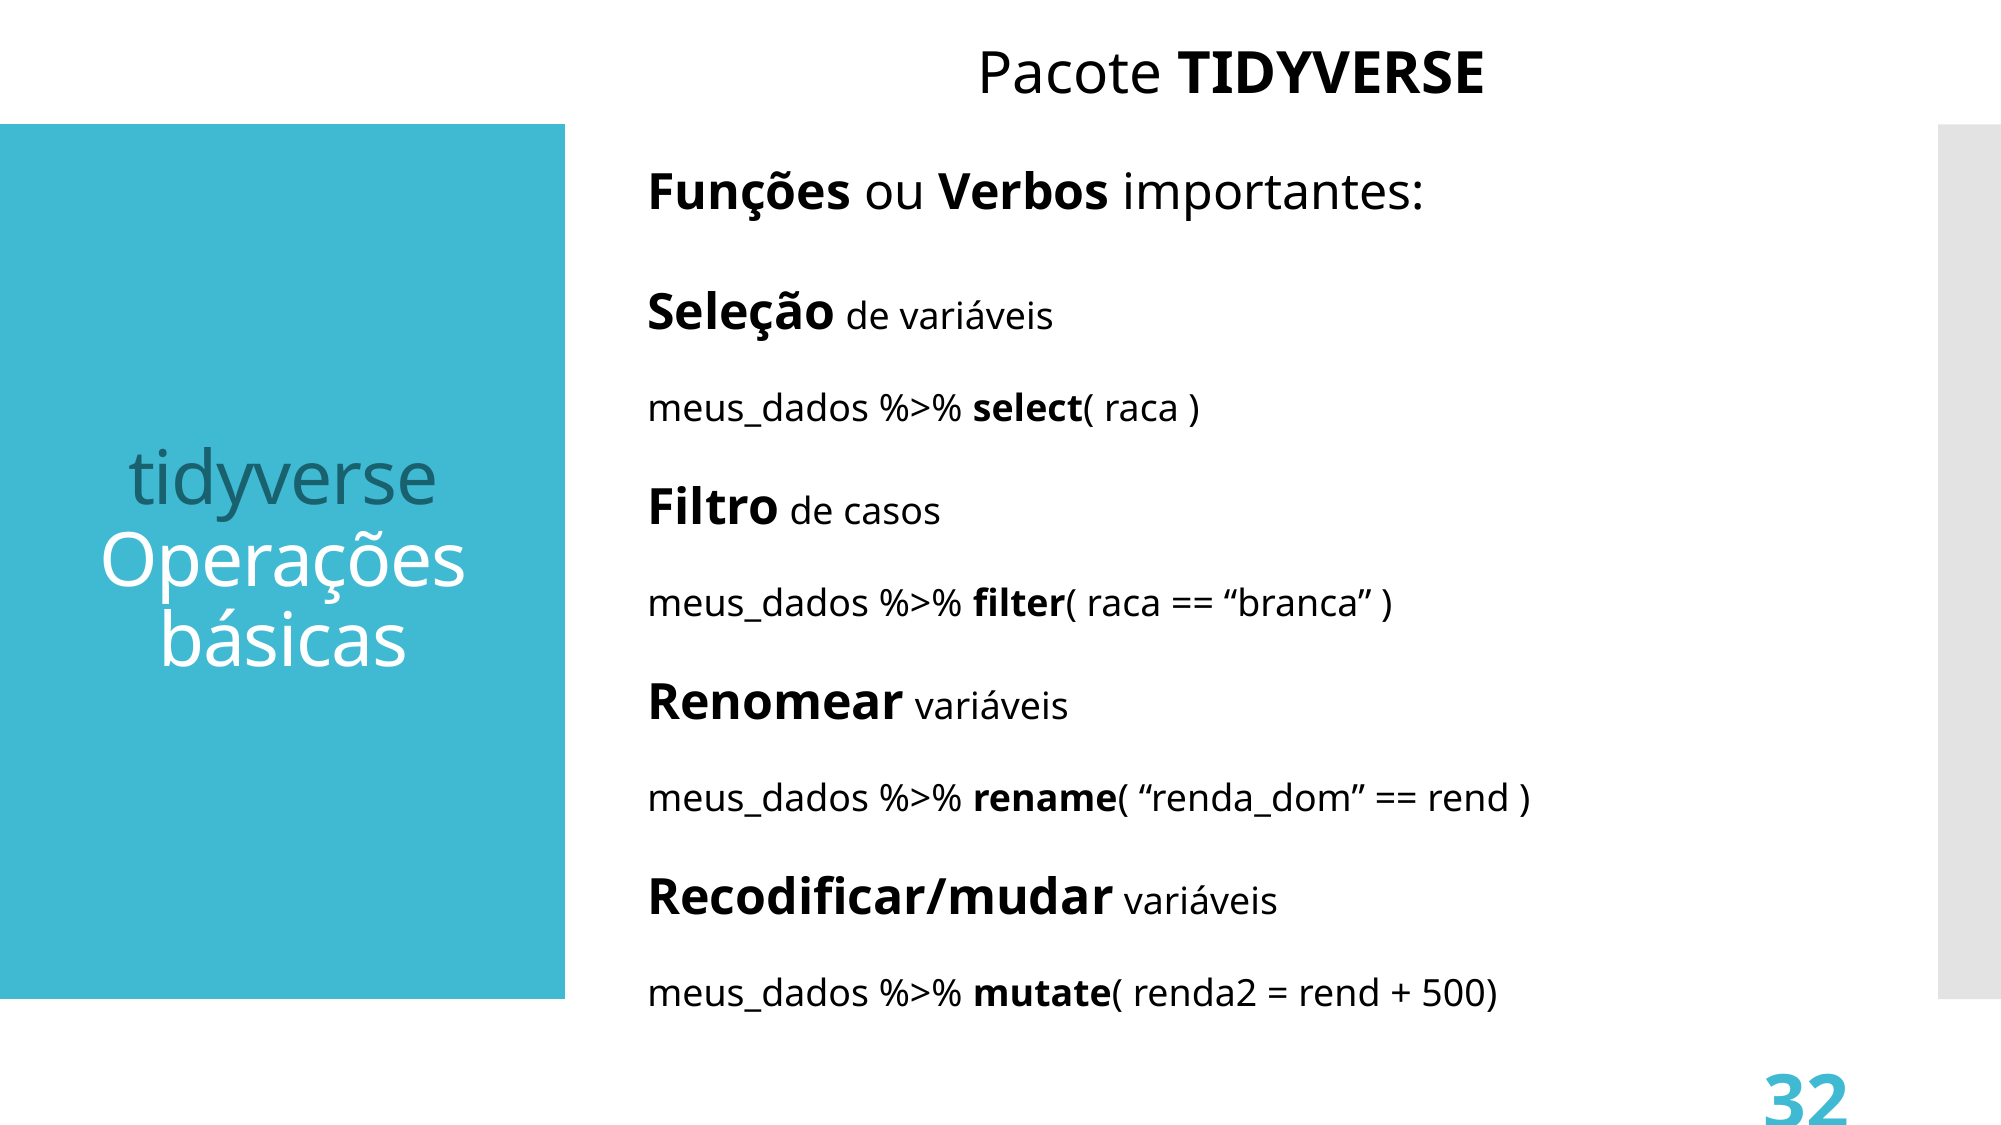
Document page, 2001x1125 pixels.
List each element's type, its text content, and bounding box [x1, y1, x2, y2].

text_box [1748, 1045, 2000, 1106]
text_box Funções ou Verbos importantes: Seleção de variáveis meus_dados %>% select( raca ) Filtro de casos meus_dados %>% filter( raca == “branca” ) Renomear variáveis meus_dados %>% rename( “renda_dom” == rend ) Recodificar/mudar variáveis meus_dados %>% mutate( renda2 = rend + 500) [632, 151, 1457, 1076]
title tidyverse Operações básicas [41, 184, 526, 940]
text_box Pacote TIDYVERSE [962, 28, 1476, 114]
